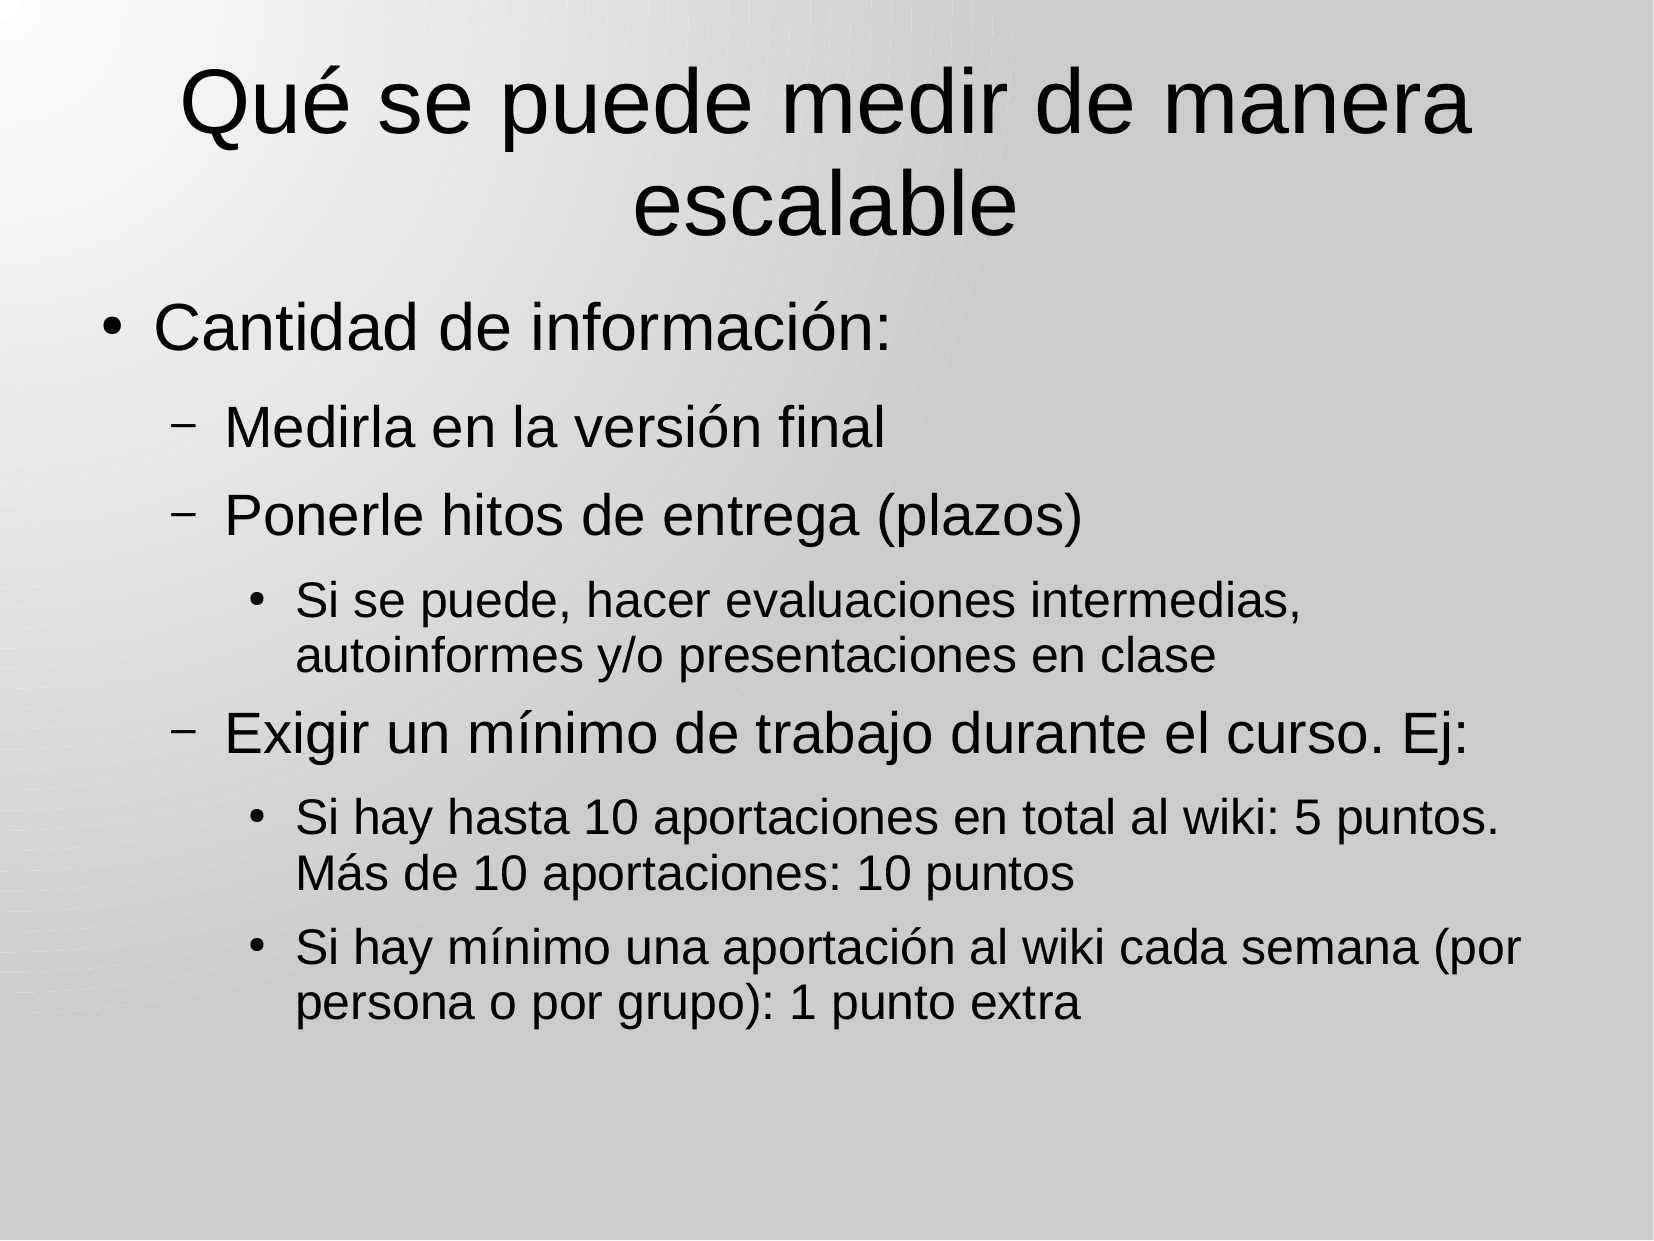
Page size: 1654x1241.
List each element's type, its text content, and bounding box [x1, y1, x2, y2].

list Cantidad de información: Medirla en la versión final Ponerle hitos de entrega (plazos) Si se puede, hacer evaluaciones intermedias, autoinformes y/o presentaciones en clase Exigir un mínimo de trabajo durante el curso. Ej: Si hay hasta 10 aportaciones en total al wiki: 5 puntos. Más de 10 aportaciones: 10 puntos Si hay mínimo una aportación al wiki cada semana (por persona o por grupo): 1 punto extra [82, 290, 1538, 1109]
title Qué se puede medir de manera escalable [82, 49, 1571, 257]
